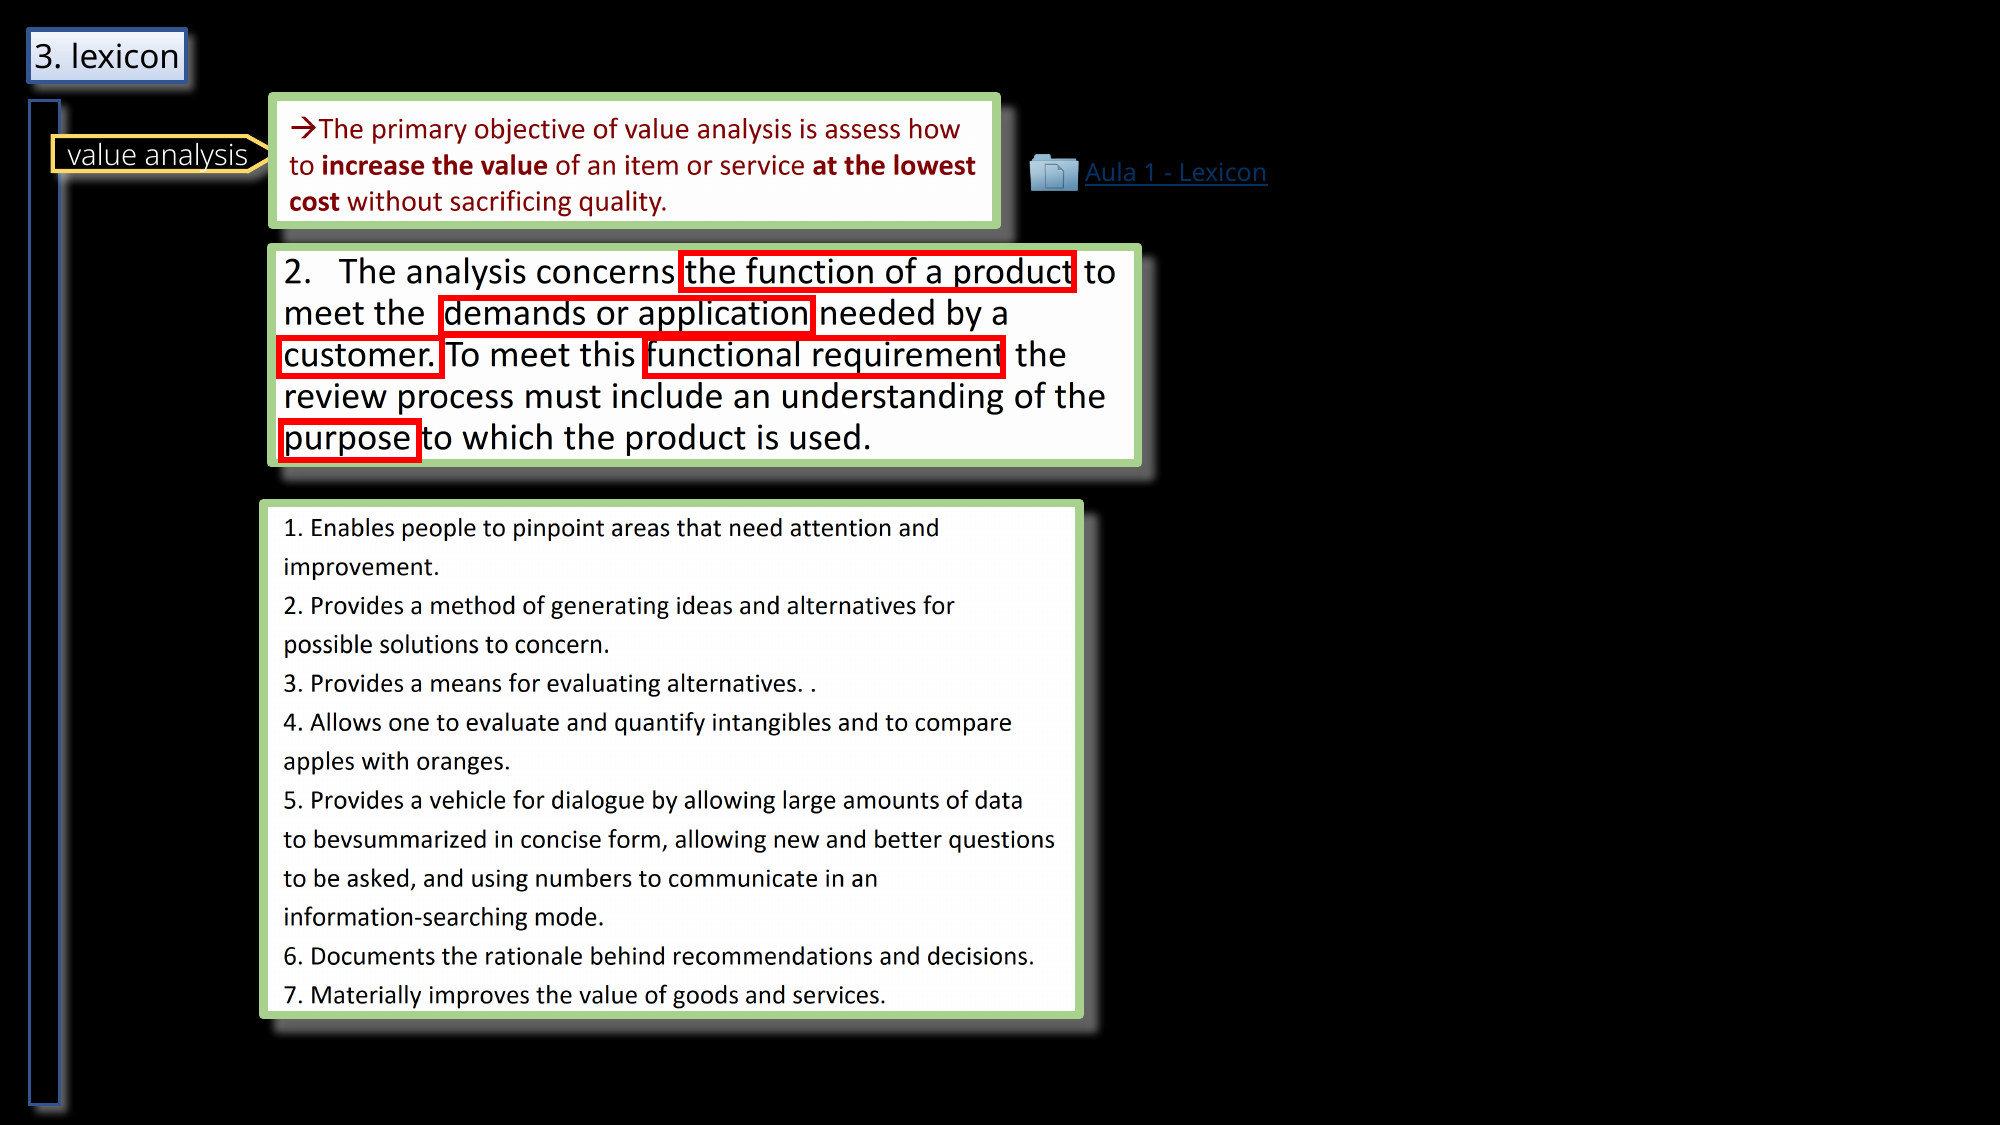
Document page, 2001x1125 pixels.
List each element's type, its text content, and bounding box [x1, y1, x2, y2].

title 3. lexicon [29, 29, 186, 82]
picture [276, 100, 993, 221]
text_box [29, 100, 60, 1105]
picture [267, 507, 1076, 1011]
picture [275, 250, 1134, 460]
picture [1029, 147, 1079, 197]
text_box value analysis [52, 136, 268, 172]
text_box Aula 1 - Lexicon [1084, 156, 1268, 191]
picture [684, 256, 1071, 287]
picture [284, 425, 416, 457]
